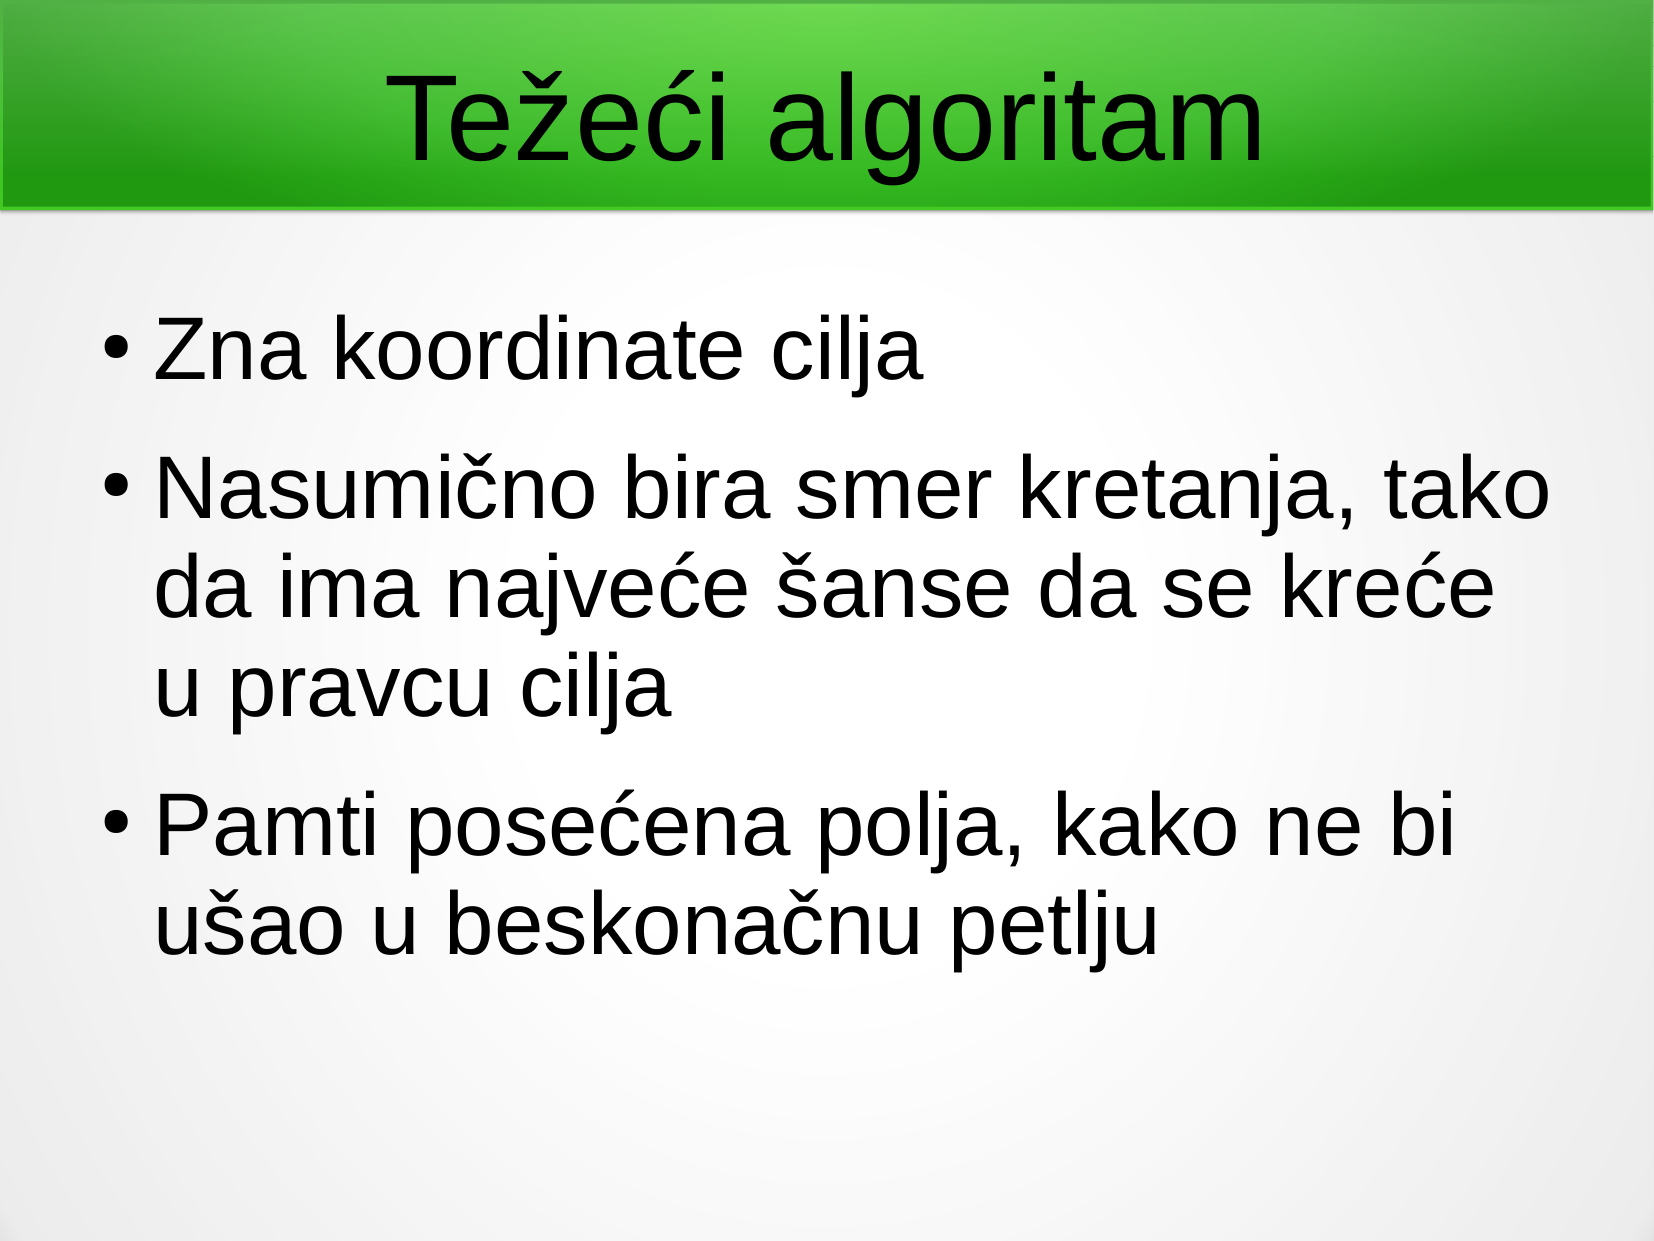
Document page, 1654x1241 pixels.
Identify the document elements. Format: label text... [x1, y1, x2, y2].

list Zna koordinate cilja Nasumično bira smer kretanja, tako da ima najveće šanse da se kreće u pravcu cilja Pamti posećena polja, kako ne bi ušao u beskonačnu petlju [82, 299, 1571, 1019]
title Težeći algoritam [82, 47, 1571, 189]
